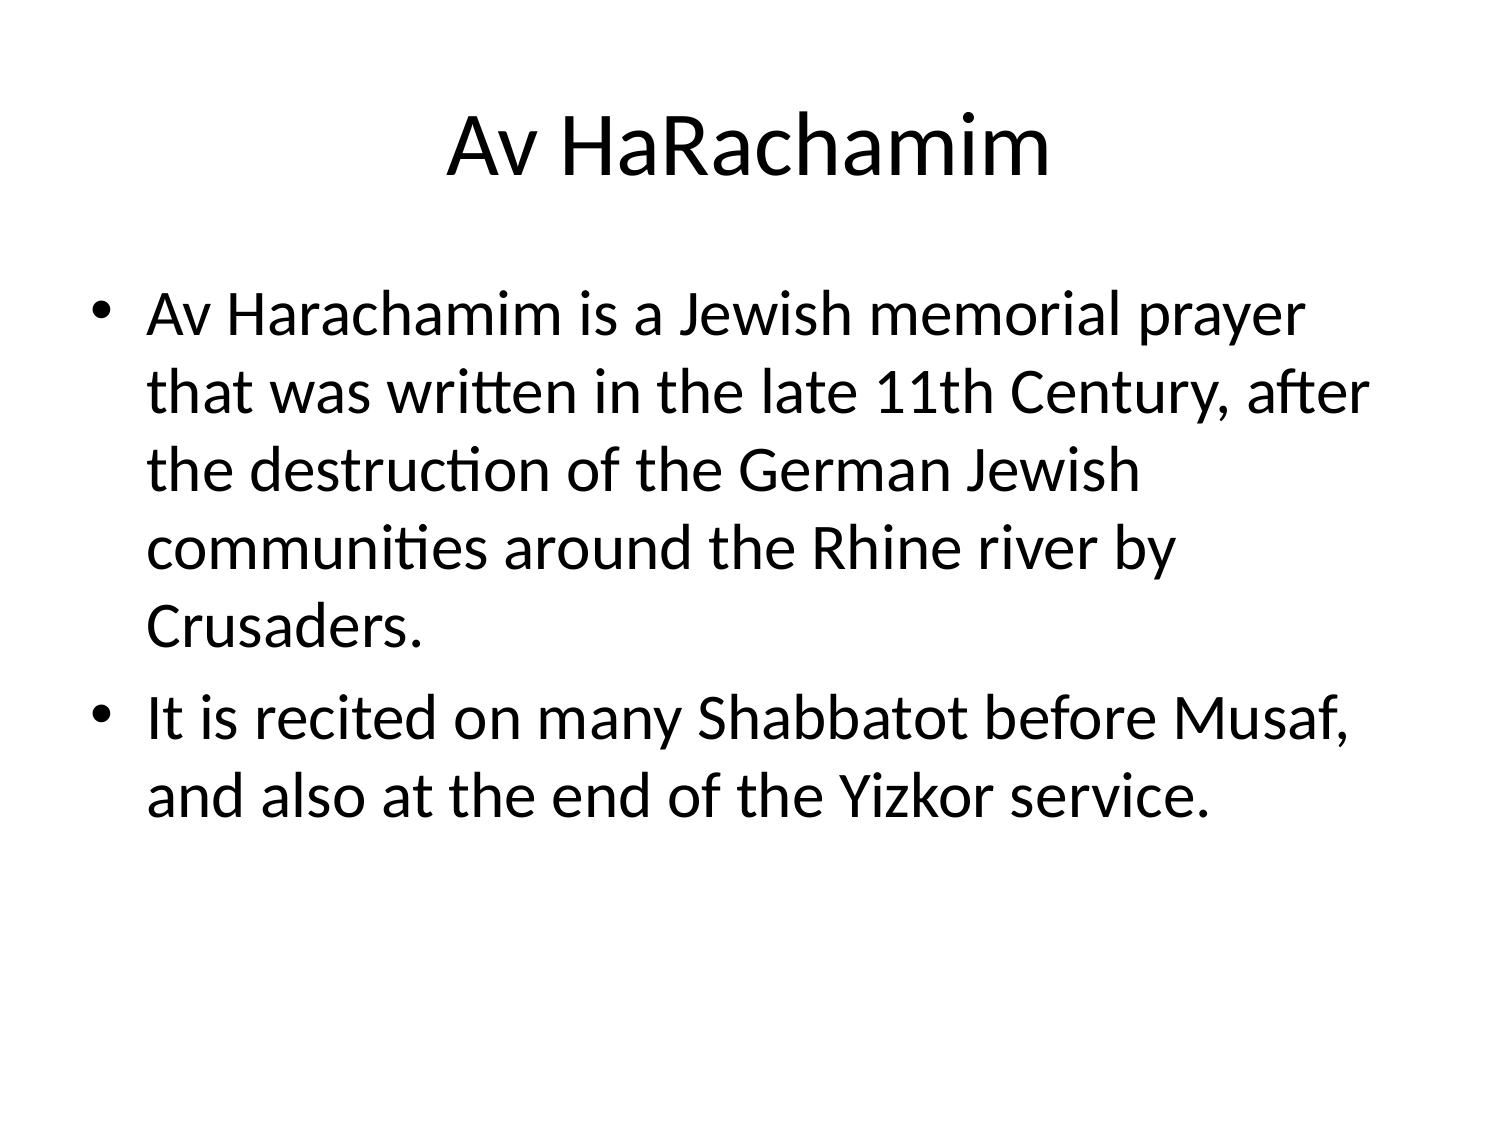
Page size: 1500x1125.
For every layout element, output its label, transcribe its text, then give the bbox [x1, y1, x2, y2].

list Av Harachamim is a Jewish memorial prayer that was written in the late 11th Century, after the destruction of the German Jewish communities around the Rhine river by Crusaders. It is recited on many Shabbatot before Musaf, and also at the end of the Yizkor service. [75, 262, 1425, 1005]
title Av HaRachamim [75, 45, 1425, 233]
